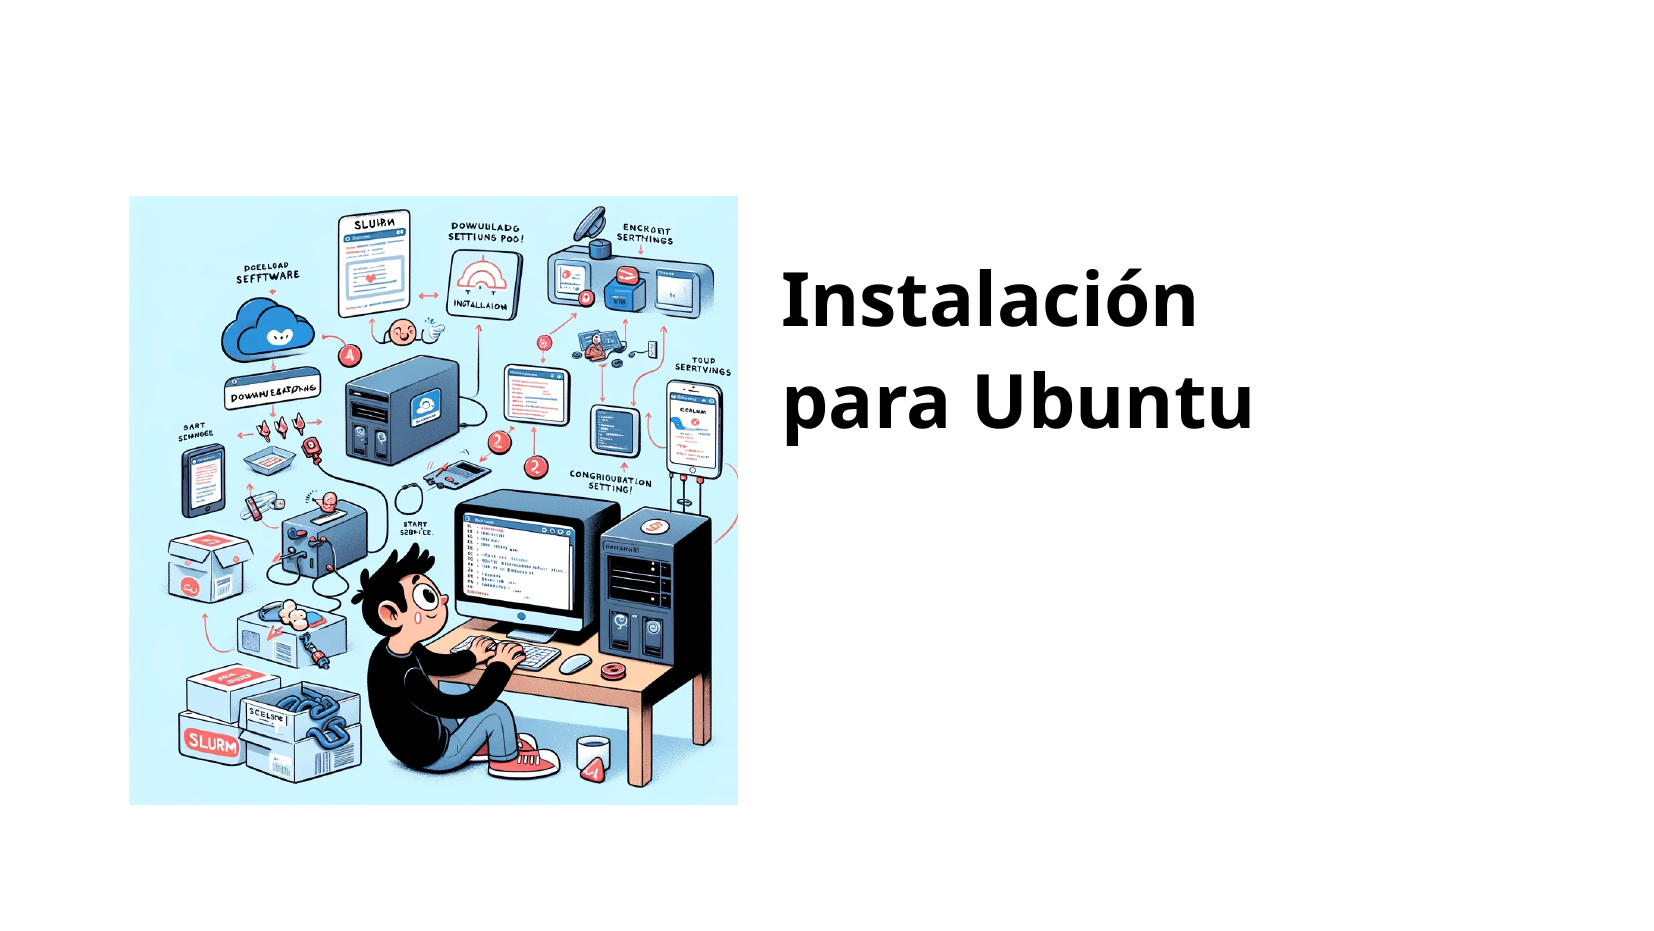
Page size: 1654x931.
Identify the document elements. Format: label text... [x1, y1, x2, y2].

picture [129, 196, 738, 805]
text_box Instalación para Ubuntu [766, 238, 1299, 404]
